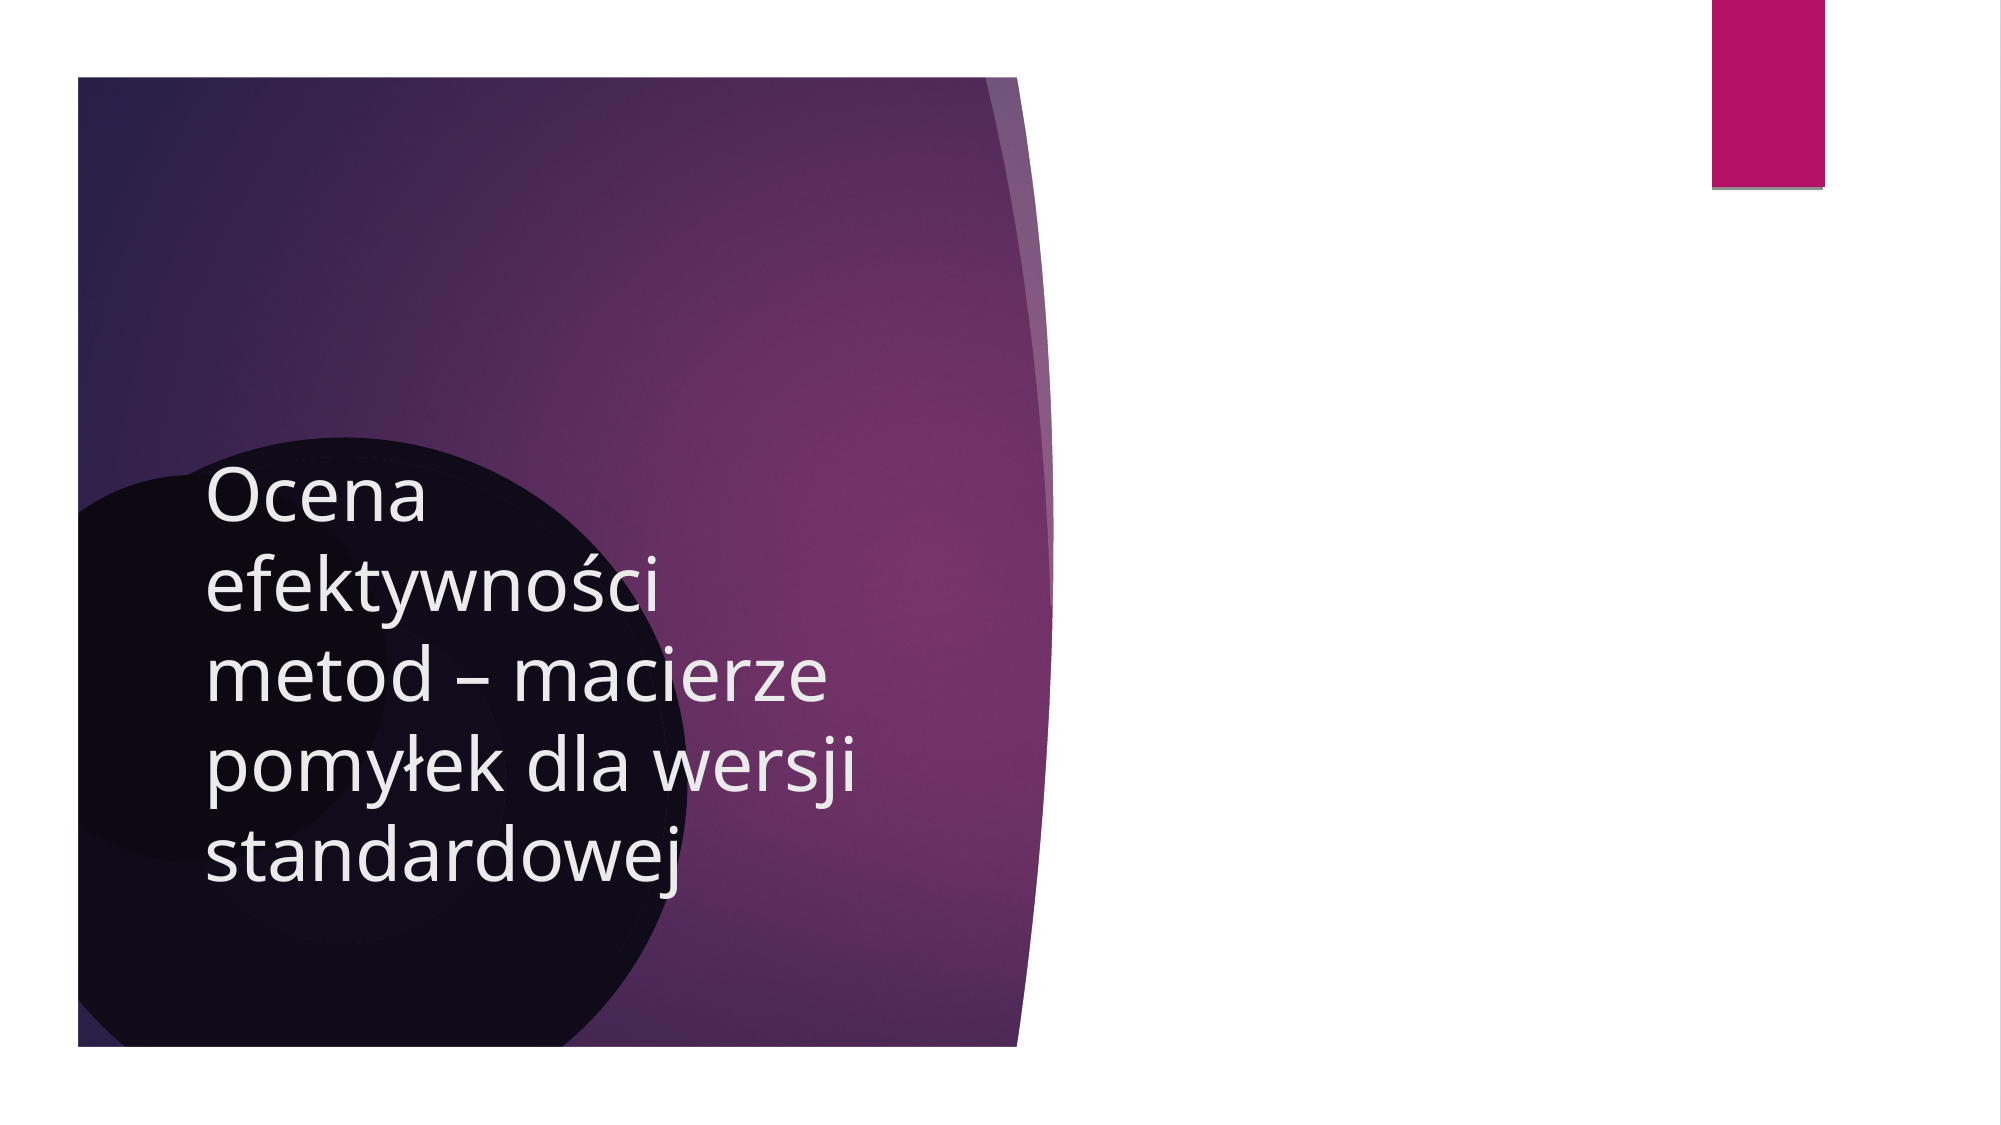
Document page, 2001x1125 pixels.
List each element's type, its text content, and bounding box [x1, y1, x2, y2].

title Ocena efektywności metod – macierze pomyłek dla wersji standardowej [224, 286, 939, 839]
